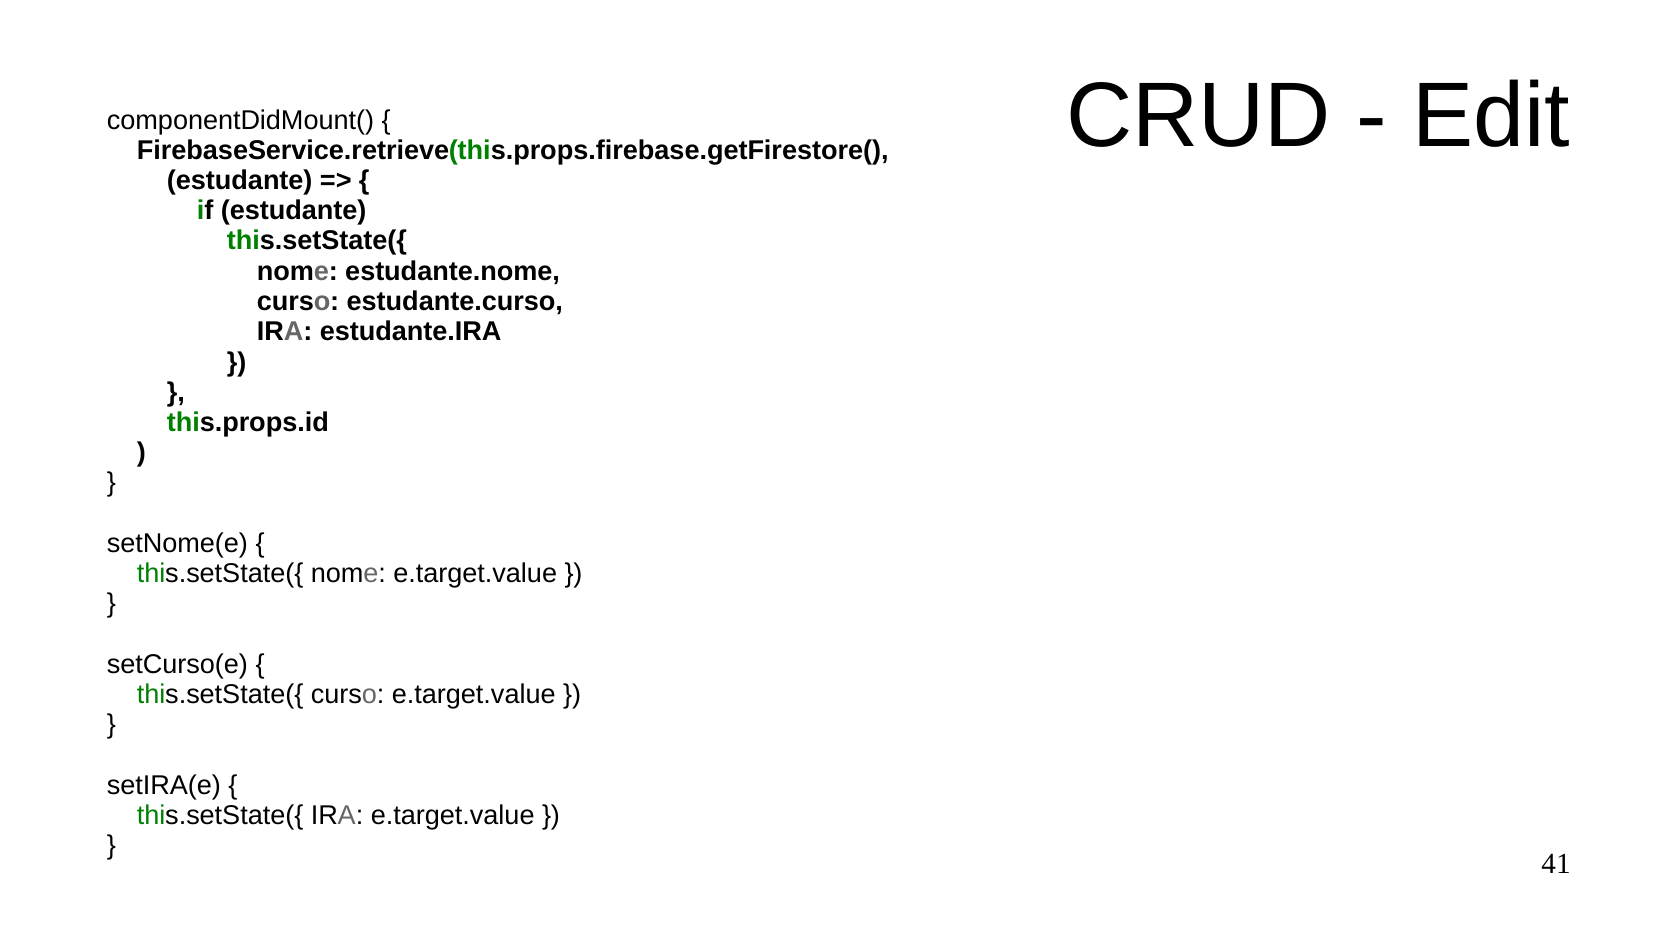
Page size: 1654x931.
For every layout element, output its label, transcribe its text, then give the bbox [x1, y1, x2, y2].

text_box componentDidMount() { FirebaseService.retrieve(this.props.firebase.getFirestore(), (estudante) => { if (estudante) this.setState({ nome: estudante.nome, curso: estudante.curso, IRA: estudante.IRA }) }, this.props.id ) } setNome(e) { this.setState({ nome: e.target.value }) } setCurso(e) { this.setState({ curso: e.target.value }) } setIRA(e) { this.setState({ IRA: e.target.value }) } [62, 66, 1565, 899]
title CRUD - Edit [82, 37, 1571, 193]
